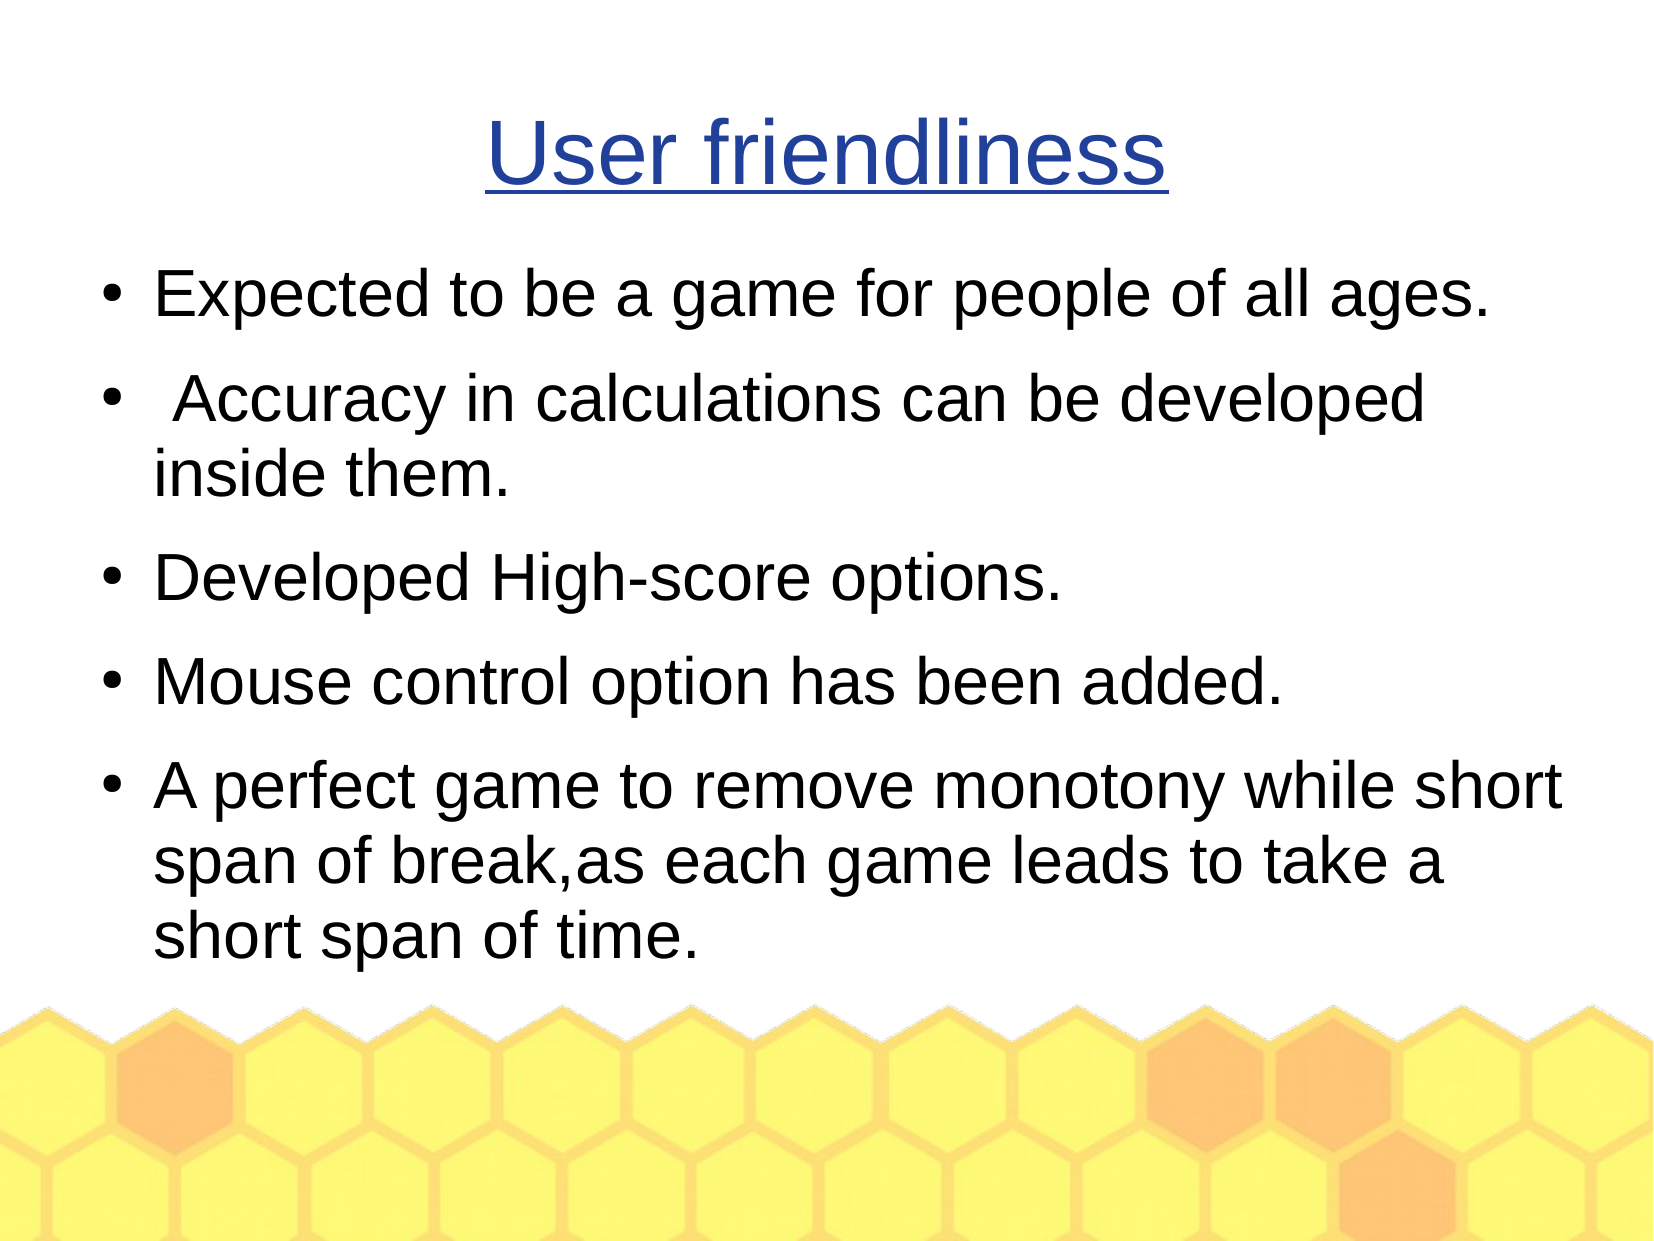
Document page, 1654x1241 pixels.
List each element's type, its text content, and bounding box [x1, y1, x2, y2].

picture [0, 1001, 1654, 1241]
title User friendliness [82, 49, 1571, 256]
list Expected to be a game for people of all ages. Accuracy in calculations can be developed inside them. Developed High-score options. Mouse control option has been added. A perfect game to remove monotony while short span of break,as each game leads to take a short span of time. [82, 256, 1571, 991]
